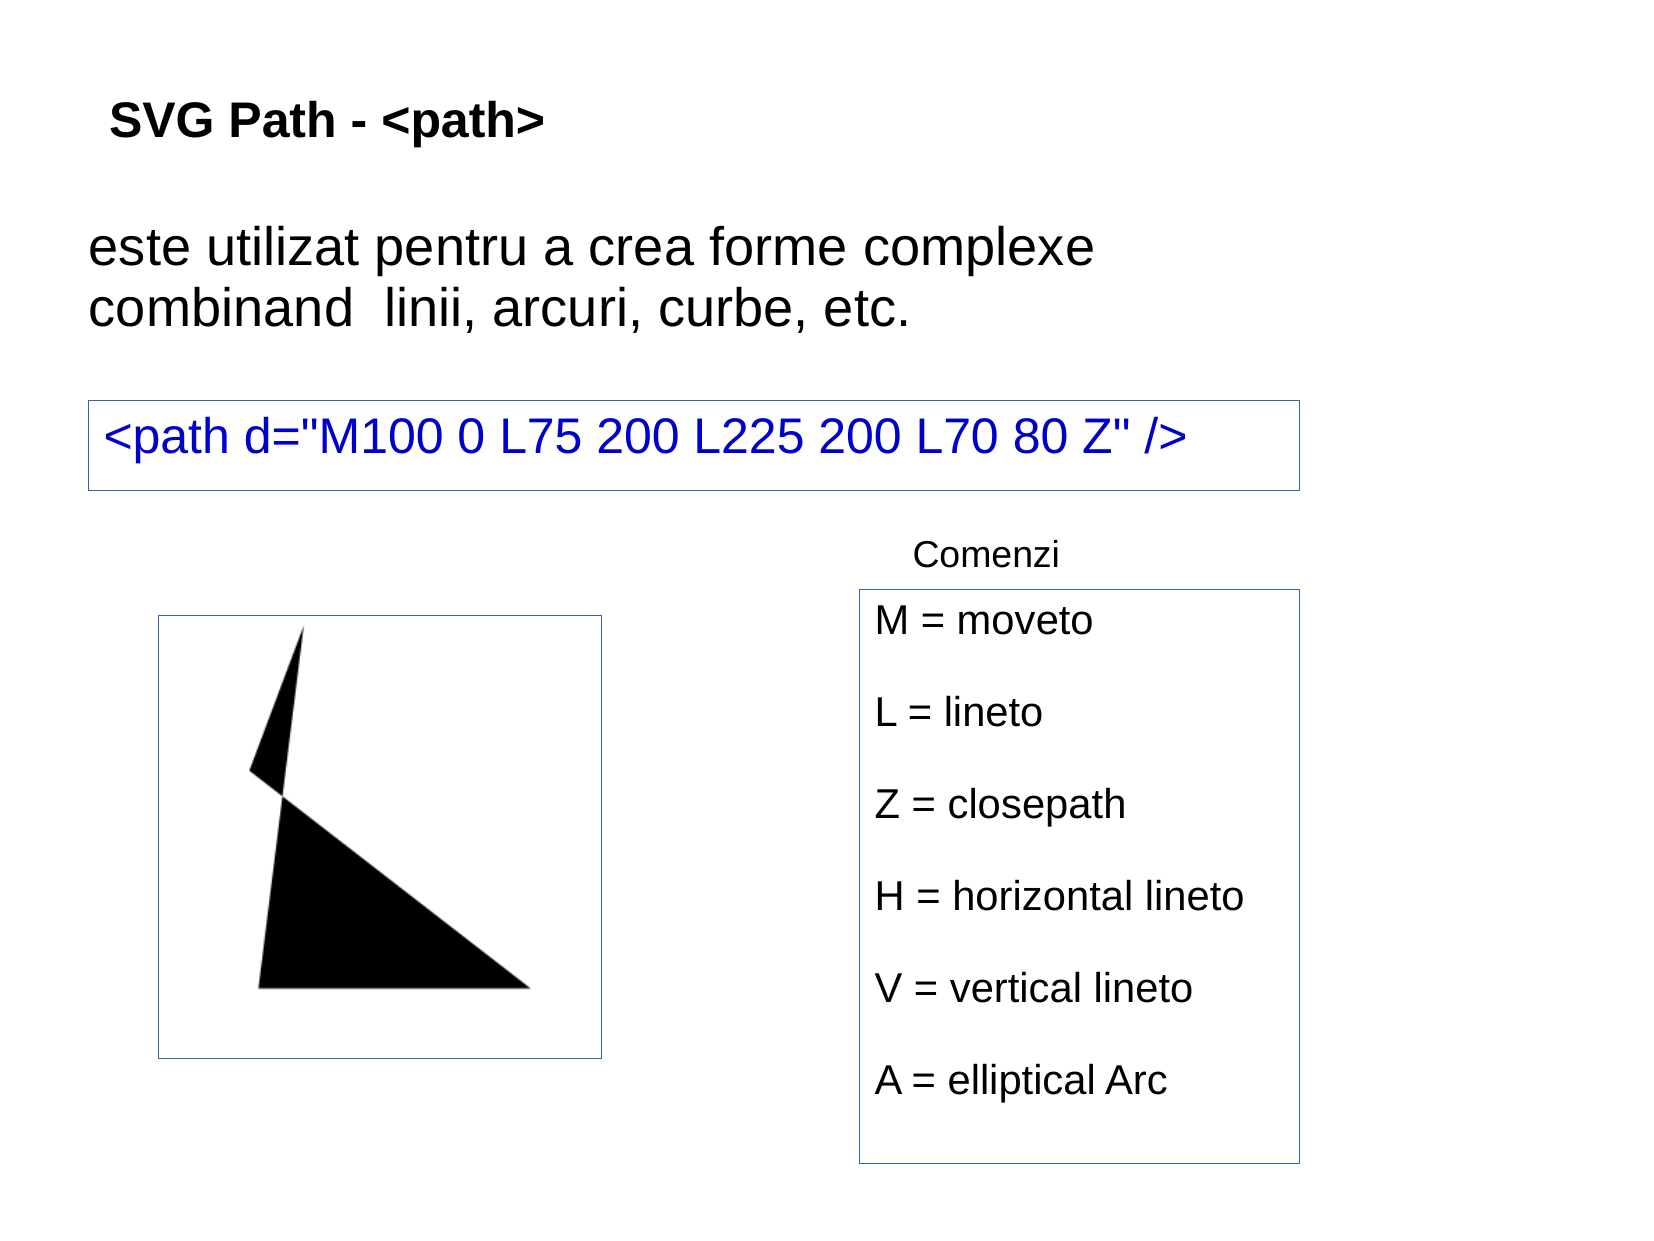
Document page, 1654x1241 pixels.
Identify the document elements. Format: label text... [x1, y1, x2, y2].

text_box este utilizat pentru a crea forme complexe combinand linii, arcuri, curbe, etc. [74, 209, 1382, 346]
picture [158, 615, 602, 1059]
text_box SVG Path - <path> [94, 85, 1174, 209]
text_box M = moveto L = lineto Z = closepath H = horizontal lineto V = vertical lineto A = elliptical Arc [859, 589, 1300, 1164]
text_box <path d="M100 0 L75 200 L225 200 L70 80 Z" /> [88, 400, 1300, 491]
text_box Comenzi [897, 525, 1086, 583]
